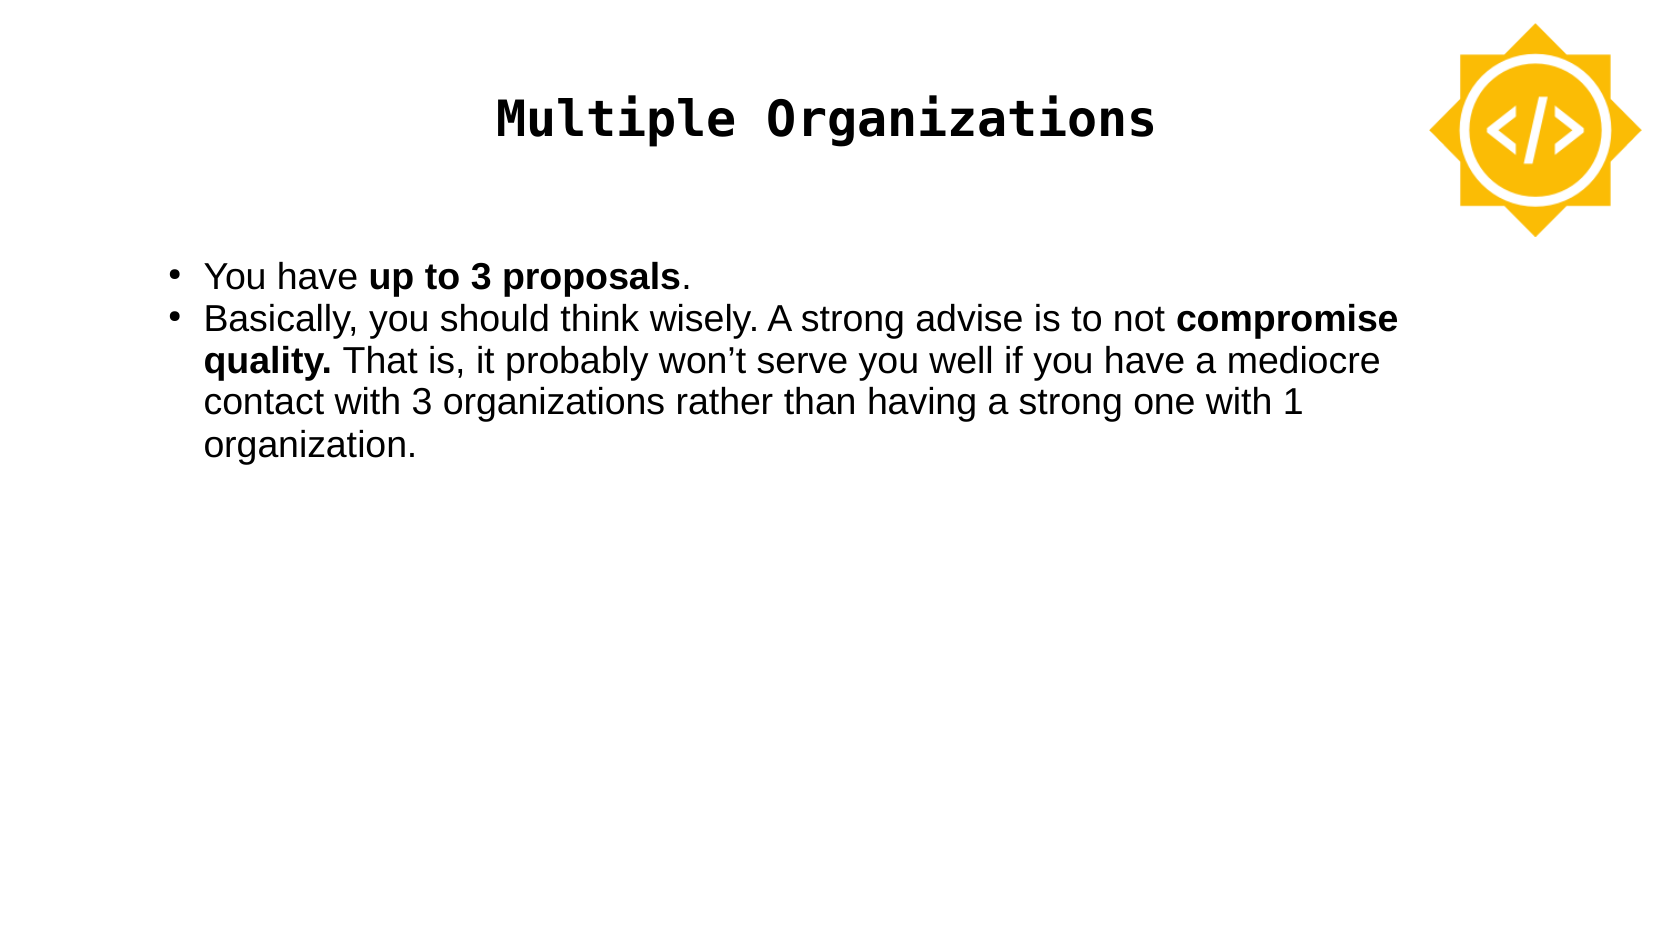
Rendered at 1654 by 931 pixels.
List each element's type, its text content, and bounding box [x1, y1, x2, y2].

text_box Multiple Organizations [0, 82, 1654, 414]
text_box You have up to 3 proposals. Basically, you should think wisely. A strong advise is to not compromise quality. That is, it probably won’t serve you well if you have a mediocre contact with 3 organizations rather than having a strong one with 1 organization. [153, 414, 1501, 839]
picture [1429, 23, 1642, 82]
